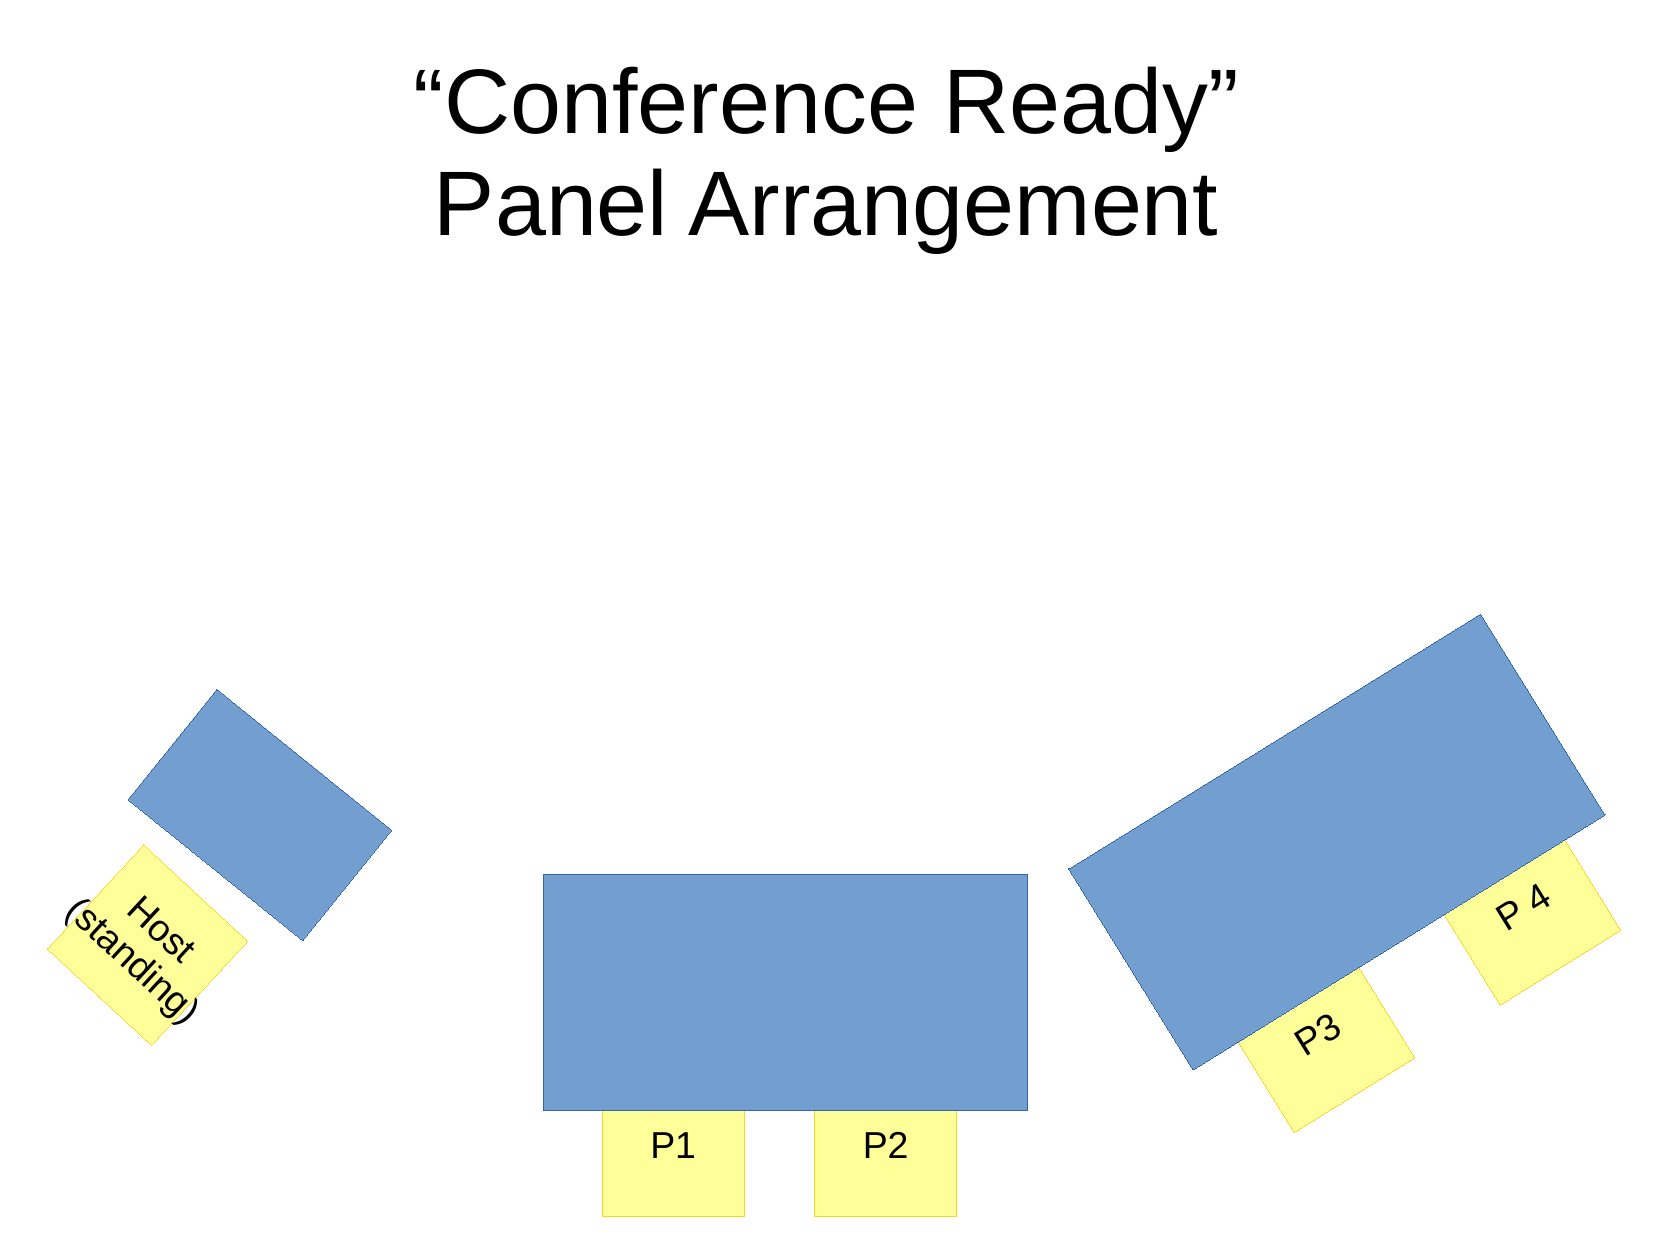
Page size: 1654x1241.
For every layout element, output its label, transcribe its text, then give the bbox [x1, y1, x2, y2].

text_box [543, 874, 1028, 1111]
text_box P 4 [1444, 840, 1621, 1005]
text_box [1068, 614, 1606, 1070]
text_box P2 [814, 1111, 957, 1217]
text_box P3 [1239, 968, 1415, 1133]
text_box [128, 689, 392, 941]
text_box P1 [602, 1111, 745, 1217]
title “Conference Ready” Panel Arrangement [82, 49, 1571, 257]
text_box Host (standing) [47, 844, 248, 1046]
